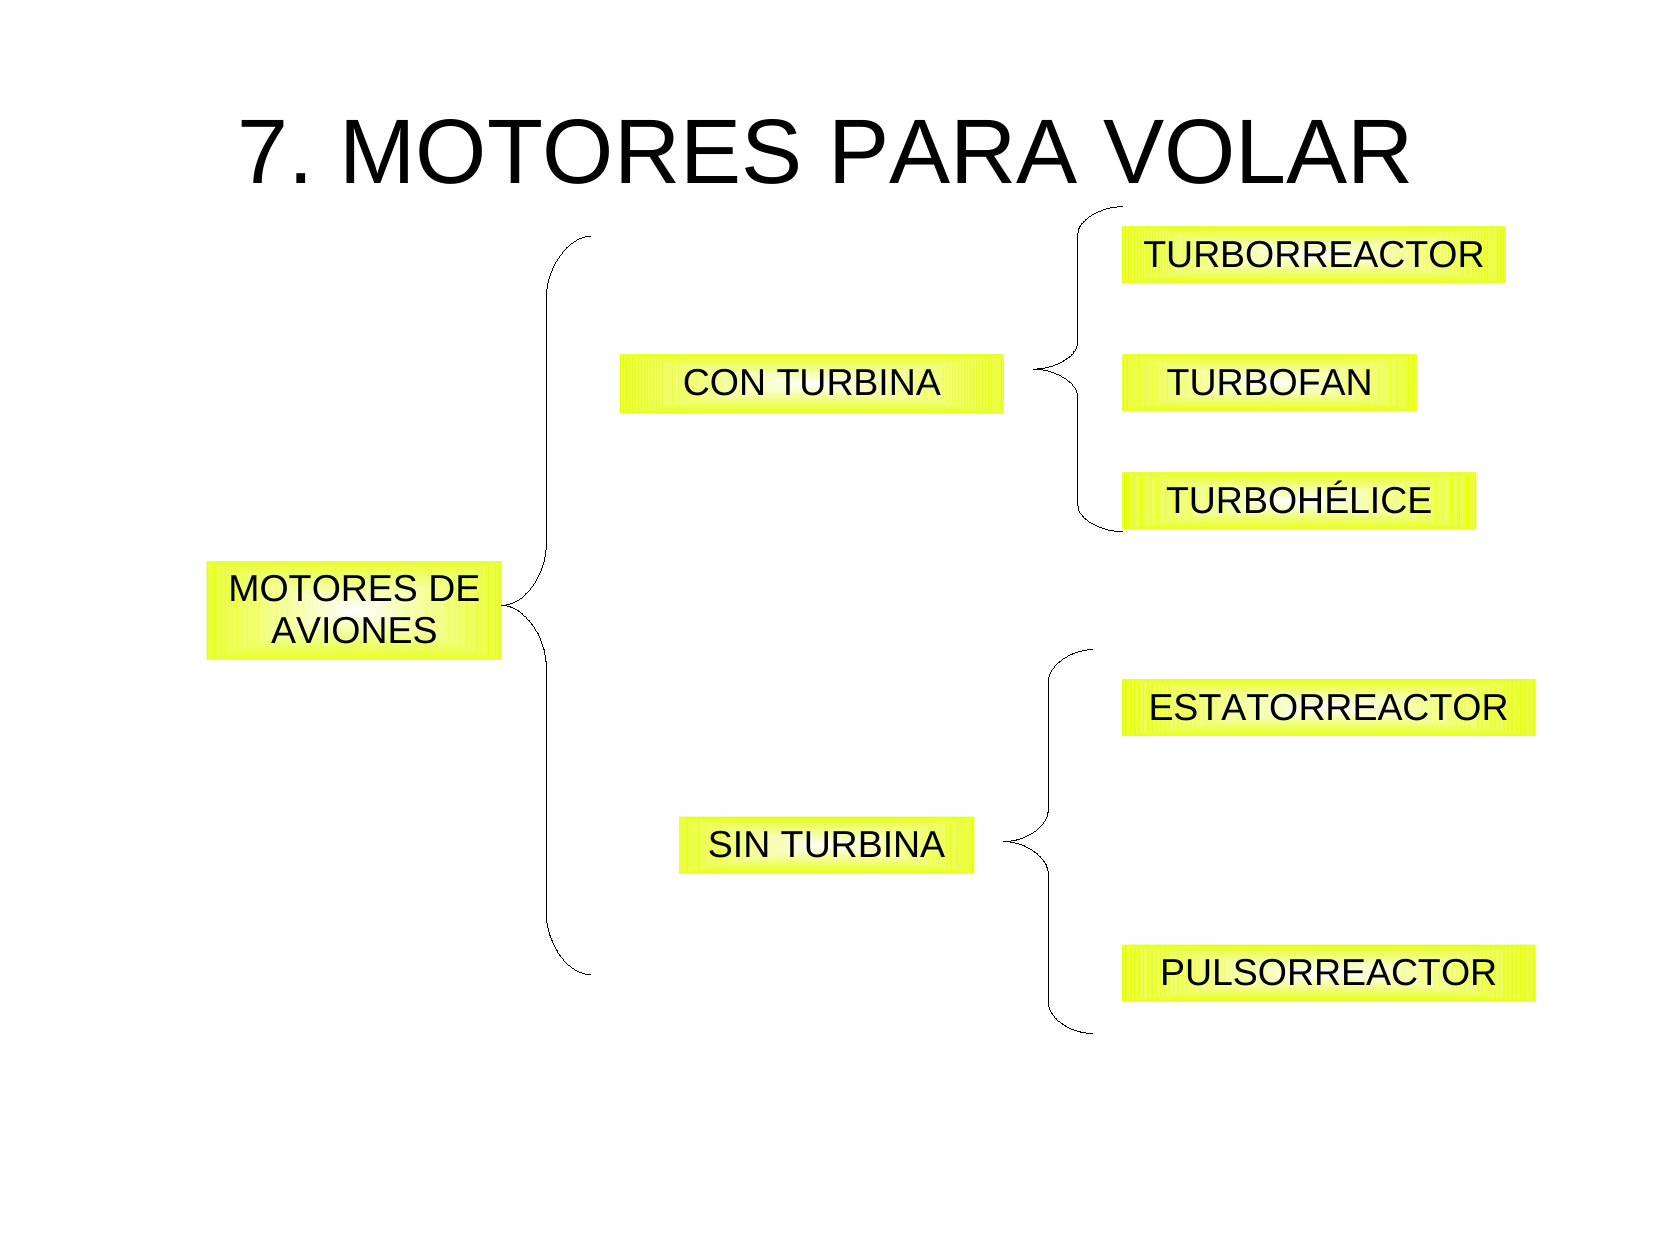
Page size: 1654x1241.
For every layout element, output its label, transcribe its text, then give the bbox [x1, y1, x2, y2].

title 7. MOTORES PARA VOLAR [82, 56, 1571, 249]
text_box SIN TURBINA [679, 816, 975, 874]
text_box ESTATORREACTOR [1122, 679, 1536, 736]
text_box CON TURBINA [620, 354, 1004, 414]
text_box PULSORREACTOR [1122, 944, 1536, 1002]
text_box TURBOHÉLICE [1122, 472, 1477, 530]
text_box TURBORREACTOR [1122, 226, 1506, 283]
text_box TURBOFAN [1122, 354, 1418, 411]
text_box MOTORES DE AVIONES [206, 561, 502, 660]
